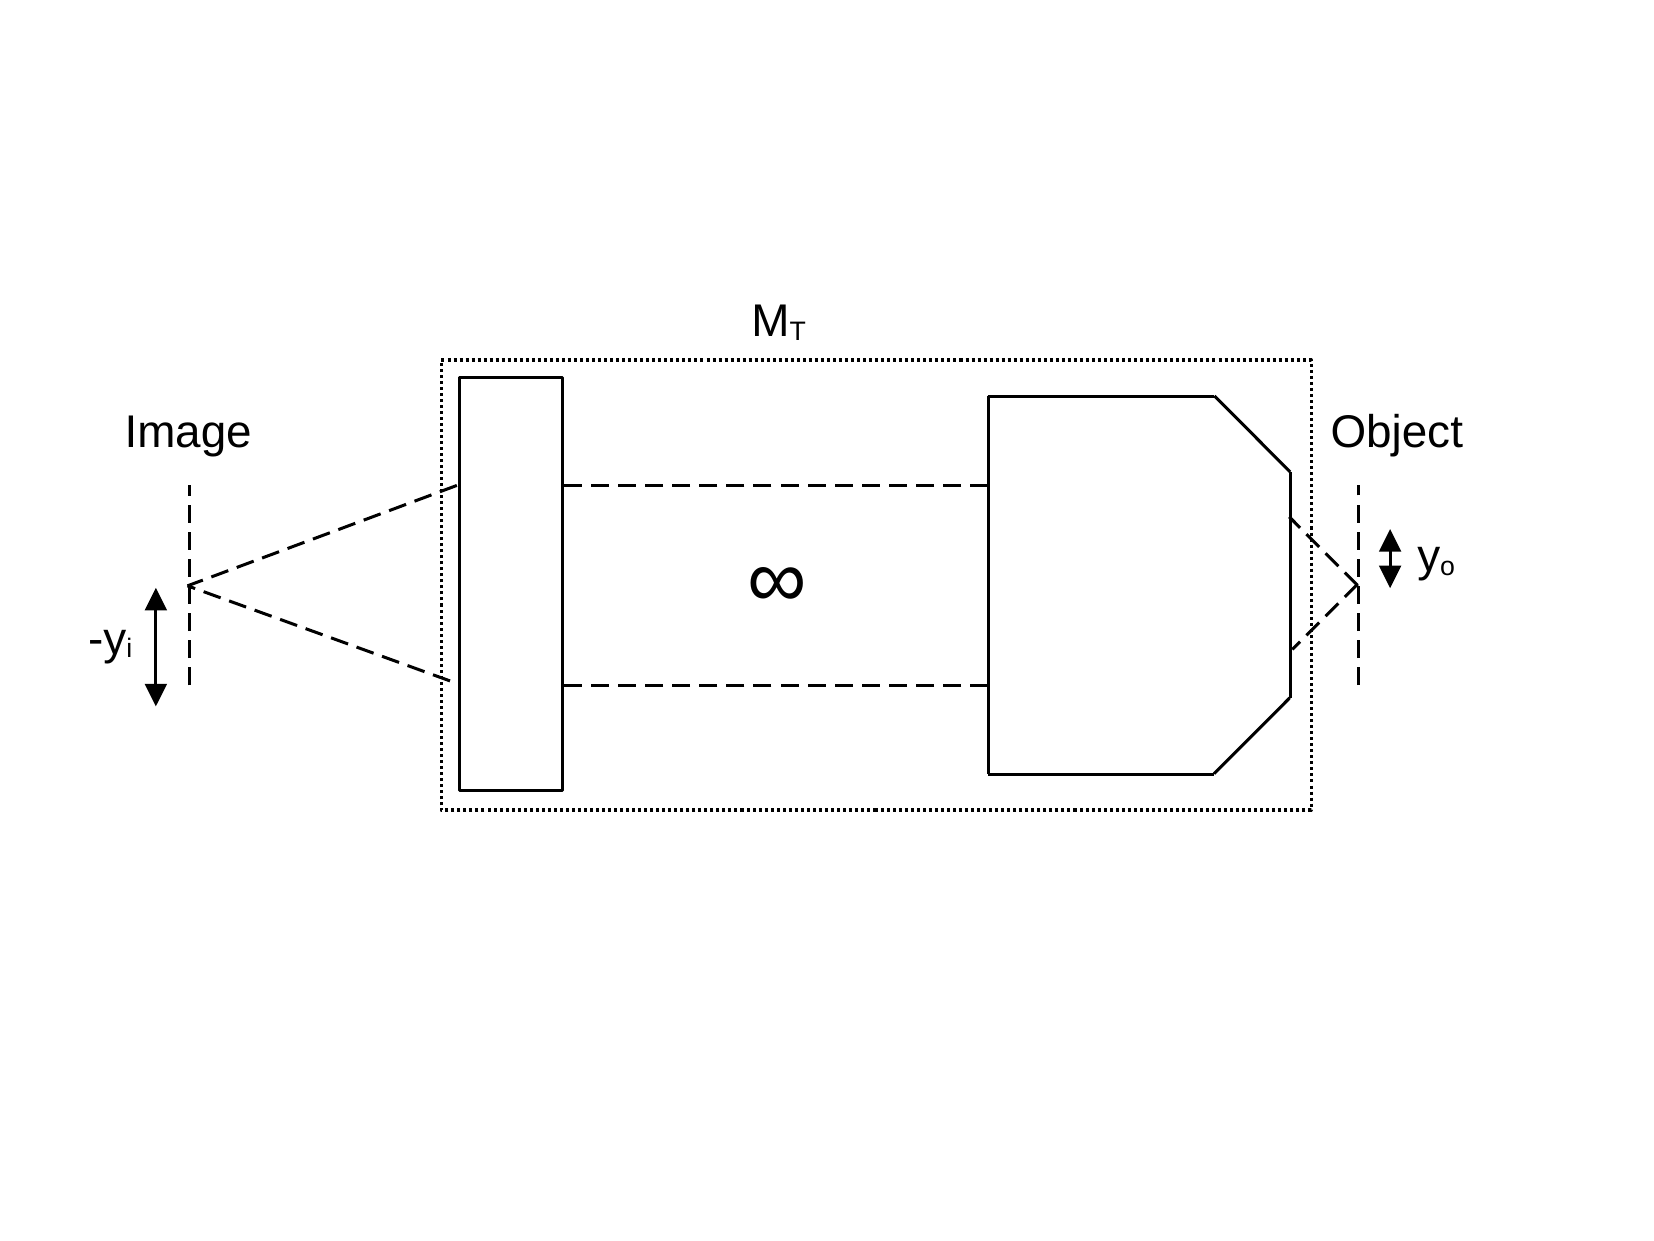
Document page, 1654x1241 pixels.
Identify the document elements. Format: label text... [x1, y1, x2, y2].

text_box yo [1401, 522, 1471, 626]
text_box -yi [55, 605, 166, 723]
text_box ∞ [732, 525, 809, 634]
text_box Image [94, 398, 283, 517]
text_box Object [1307, 398, 1487, 517]
text_box MT [712, 287, 845, 374]
